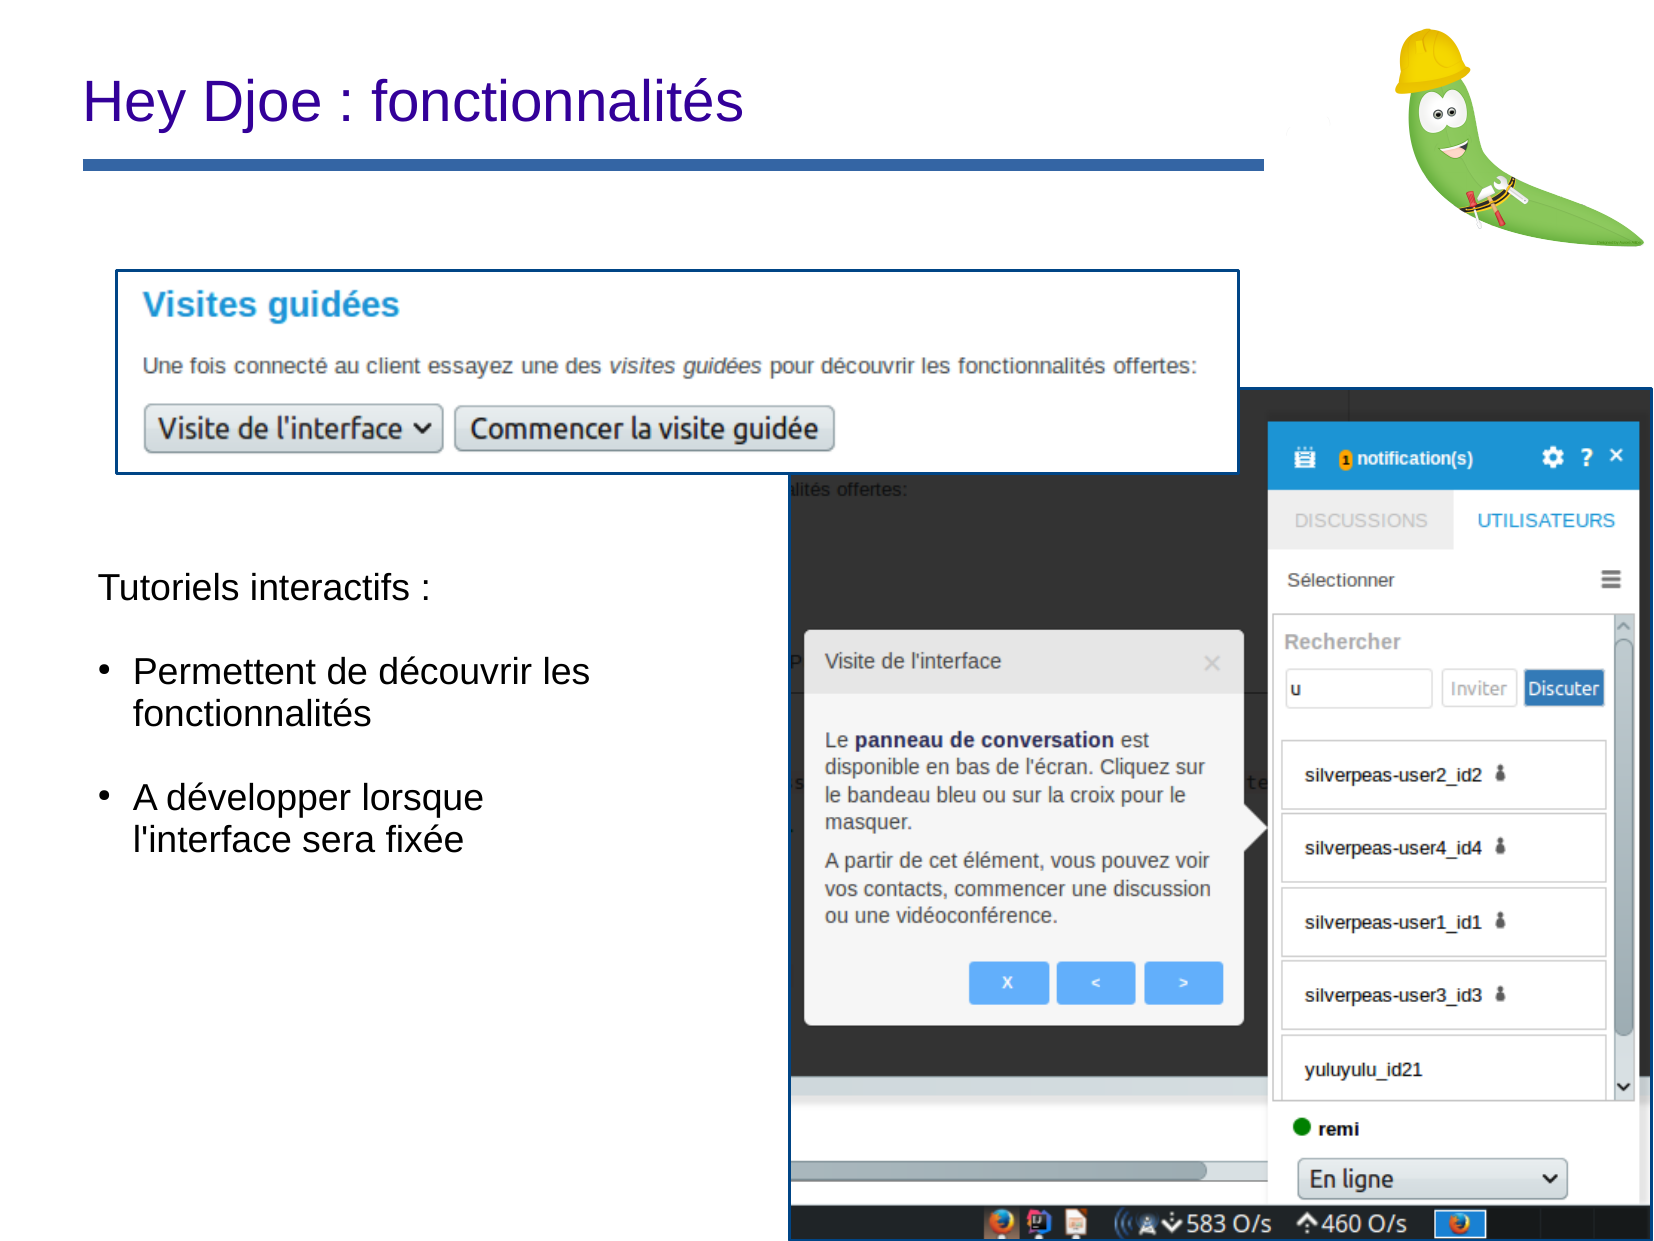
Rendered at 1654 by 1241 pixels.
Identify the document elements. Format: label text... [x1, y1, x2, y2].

picture [791, 389, 1650, 1240]
title Hey Djoe : fonctionnalités [82, 49, 1264, 154]
text_box Tutoriels interactifs : Permettent de découvrir les fonctionnalités A développer lorsque l'interface sera fixée [82, 558, 650, 910]
picture [118, 271, 1237, 473]
picture [1286, 23, 1647, 248]
